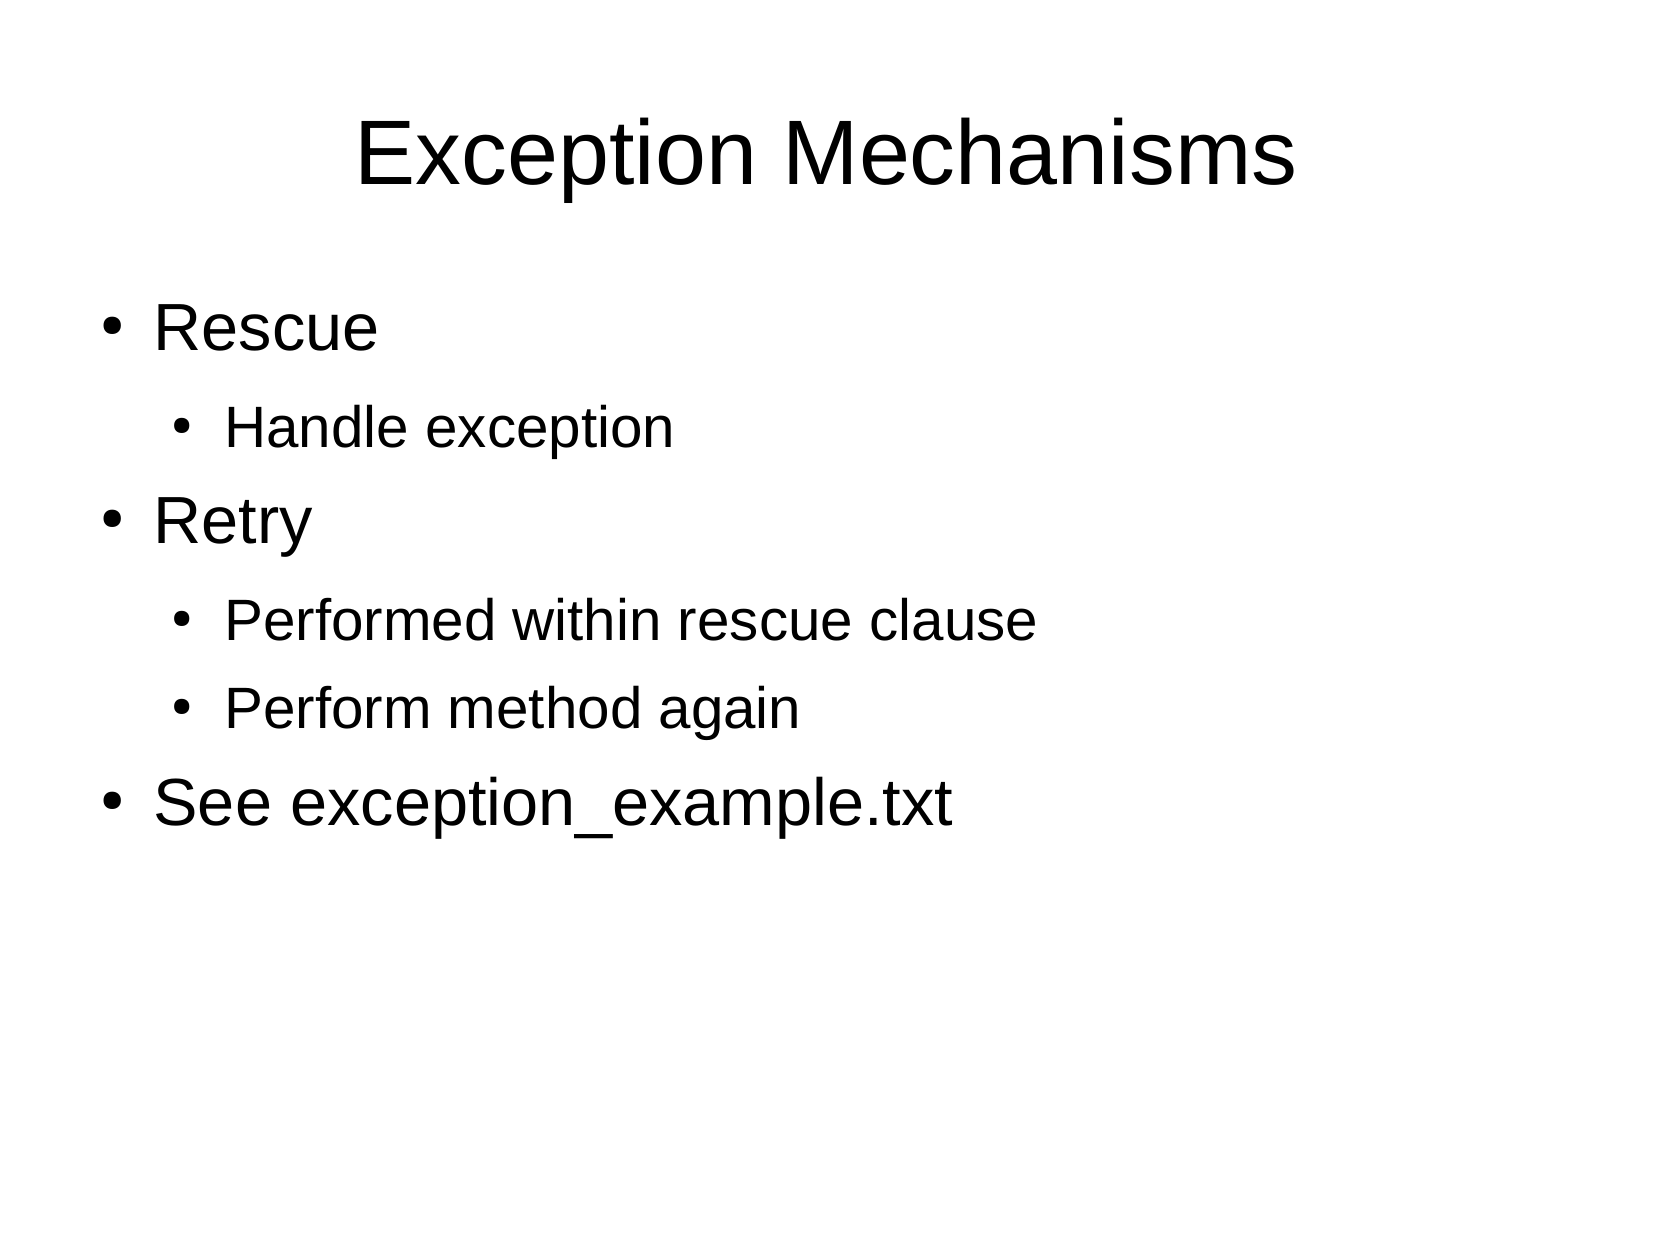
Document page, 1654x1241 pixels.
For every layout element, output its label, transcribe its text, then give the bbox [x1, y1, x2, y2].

title Exception Mechanisms [82, 56, 1571, 250]
list Rescue Handle exception Retry Performed within rescue clause Perform method again See exception_example.txt [82, 290, 1571, 1094]
